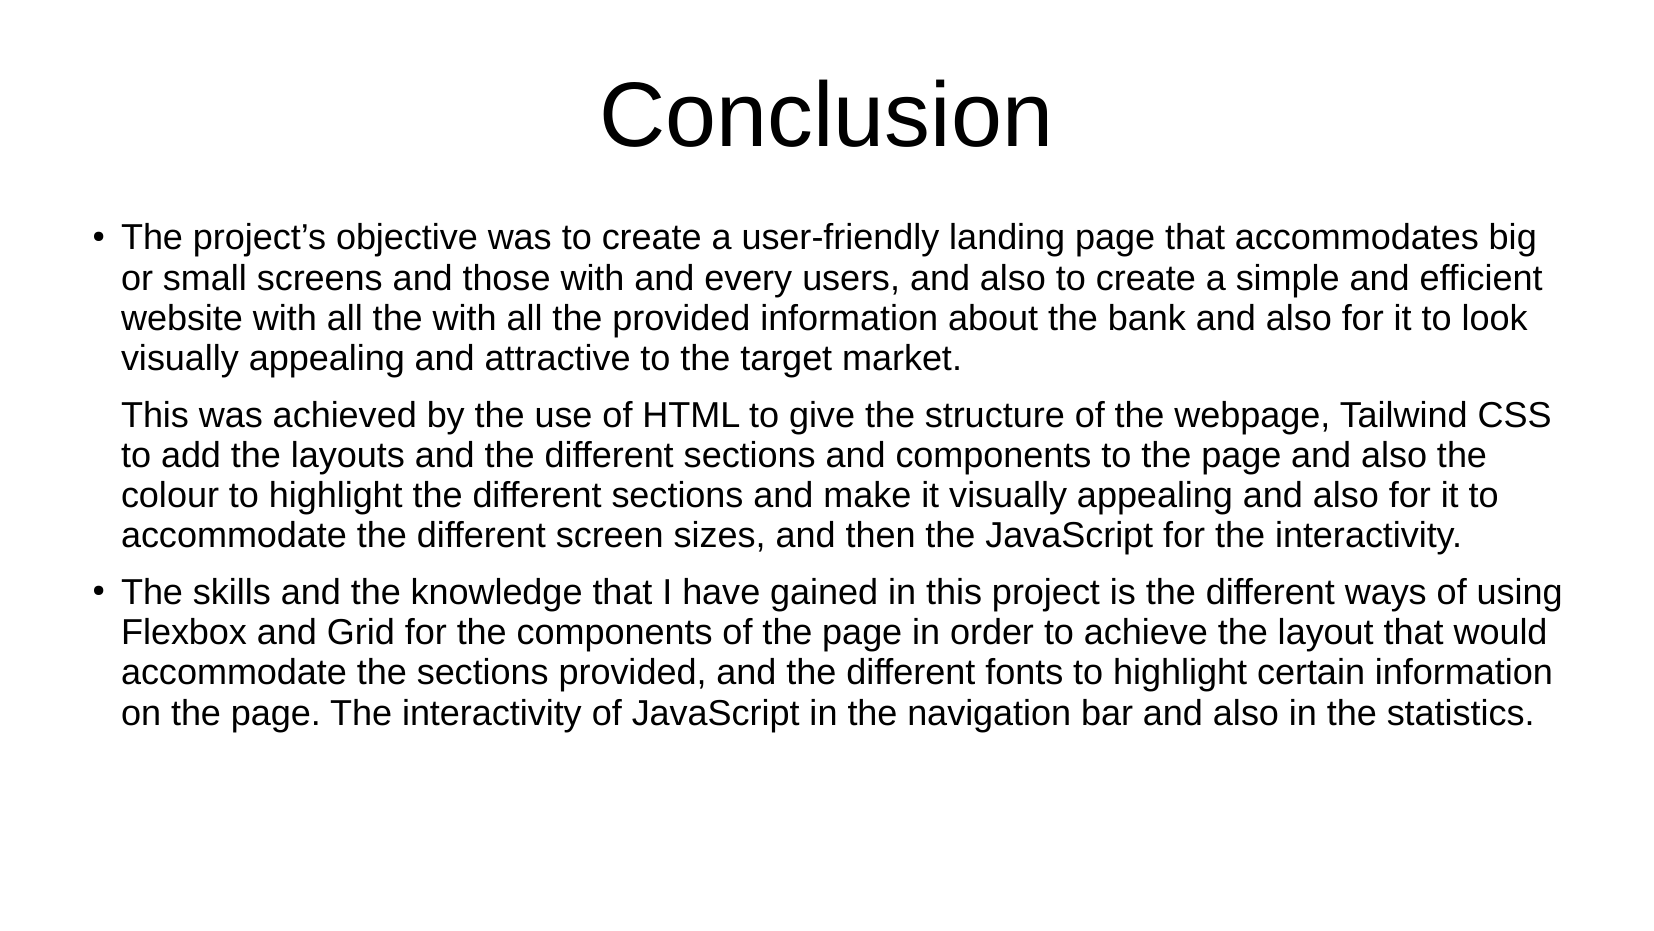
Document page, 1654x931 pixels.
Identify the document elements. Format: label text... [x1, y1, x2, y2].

list The project’s objective was to create a user-friendly landing page that accommodates big or small screens and those with and every users, and also to create a simple and efficient website with all the with all the provided information about the bank and also for it to look visually appealing and attractive to the target market. This was achieved by the use of HTML to give the structure of the webpage, Tailwind CSS to add the layouts and the different sections and components to the page and also the colour to highlight the different sections and make it visually appealing and also for it to accommodate the different screen sizes, and then the JavaScript for the interactivity. The skills and the knowledge that I have gained in this project is the different ways of using Flexbox and Grid for the components of the page in order to achieve the layout that would accommodate the sections provided, and the different fonts to highlight certain information on the page. The interactivity of JavaScript in the navigation bar and also in the statistics. [82, 217, 1571, 758]
title Conclusion [82, 37, 1571, 193]
